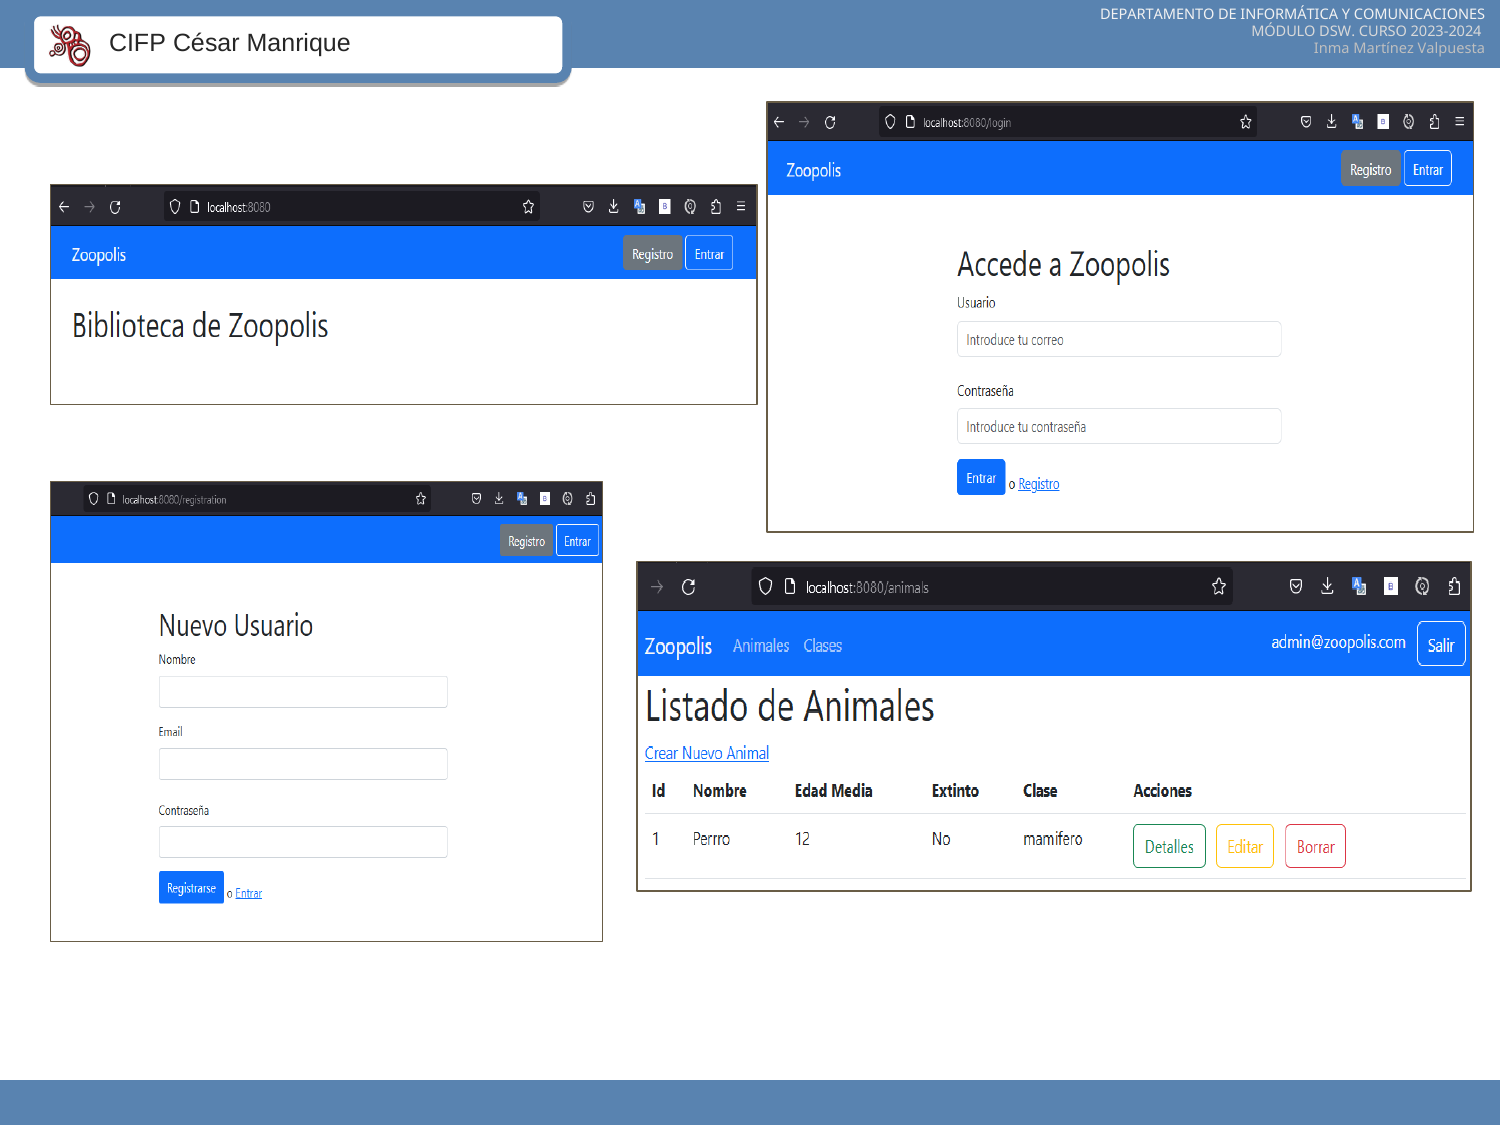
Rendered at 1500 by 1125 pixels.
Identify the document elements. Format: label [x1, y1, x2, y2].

picture [637, 562, 1471, 891]
picture [47, 23, 93, 67]
picture [767, 102, 1473, 532]
picture [51, 482, 602, 941]
picture [51, 185, 757, 404]
